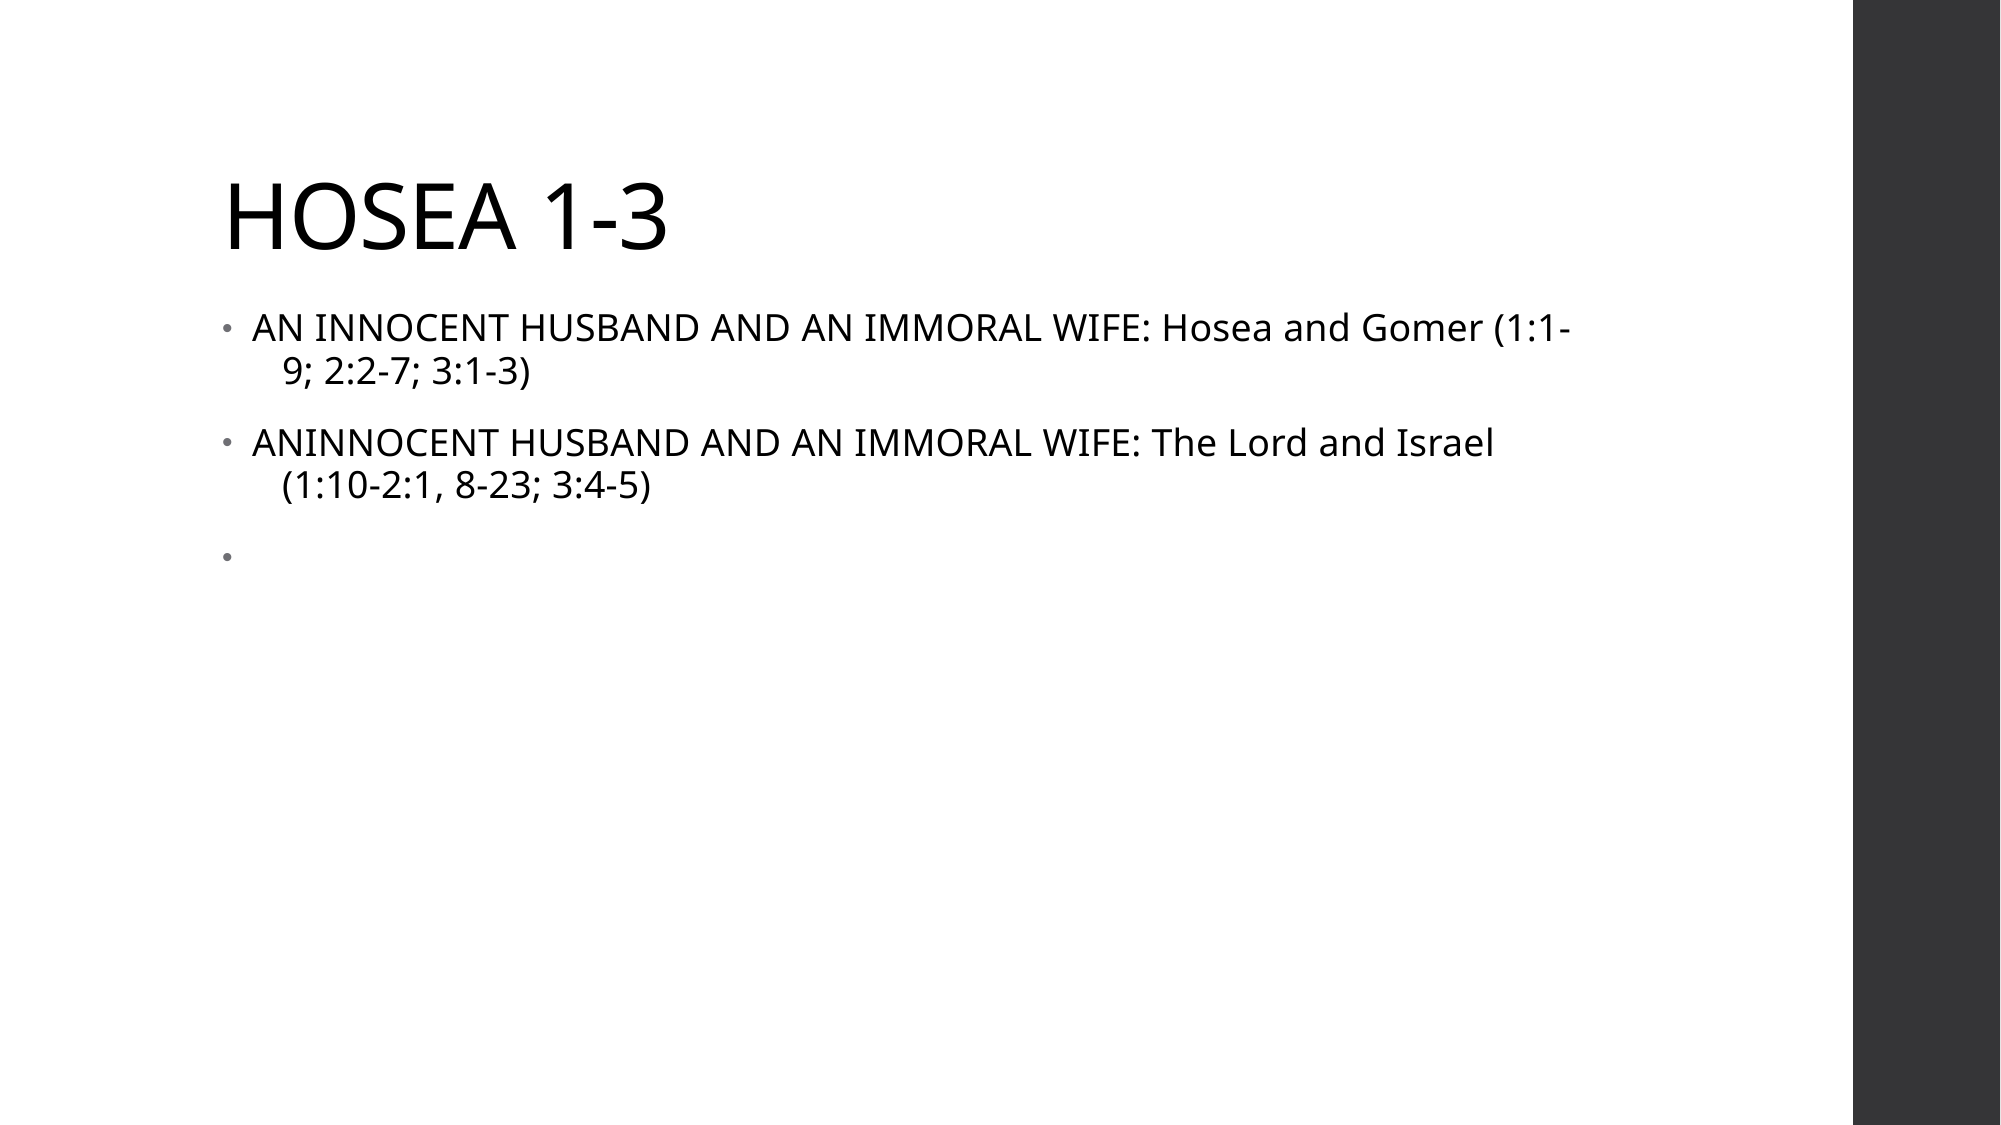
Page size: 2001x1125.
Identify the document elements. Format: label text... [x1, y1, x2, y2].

list AN INNOCENT HUSBAND AND AN IMMORAL WIFE: Hosea and Gomer (1:1-9; 2:2-7; 3:1-3) ANINNOCENT HUSBAND AND AN IMMORAL WIFE: The Lord and Israel (1:10-2:1, 8-23; 3:4-5) [206, 299, 1617, 1014]
title HOSEA 1-3 [206, 60, 1797, 278]
